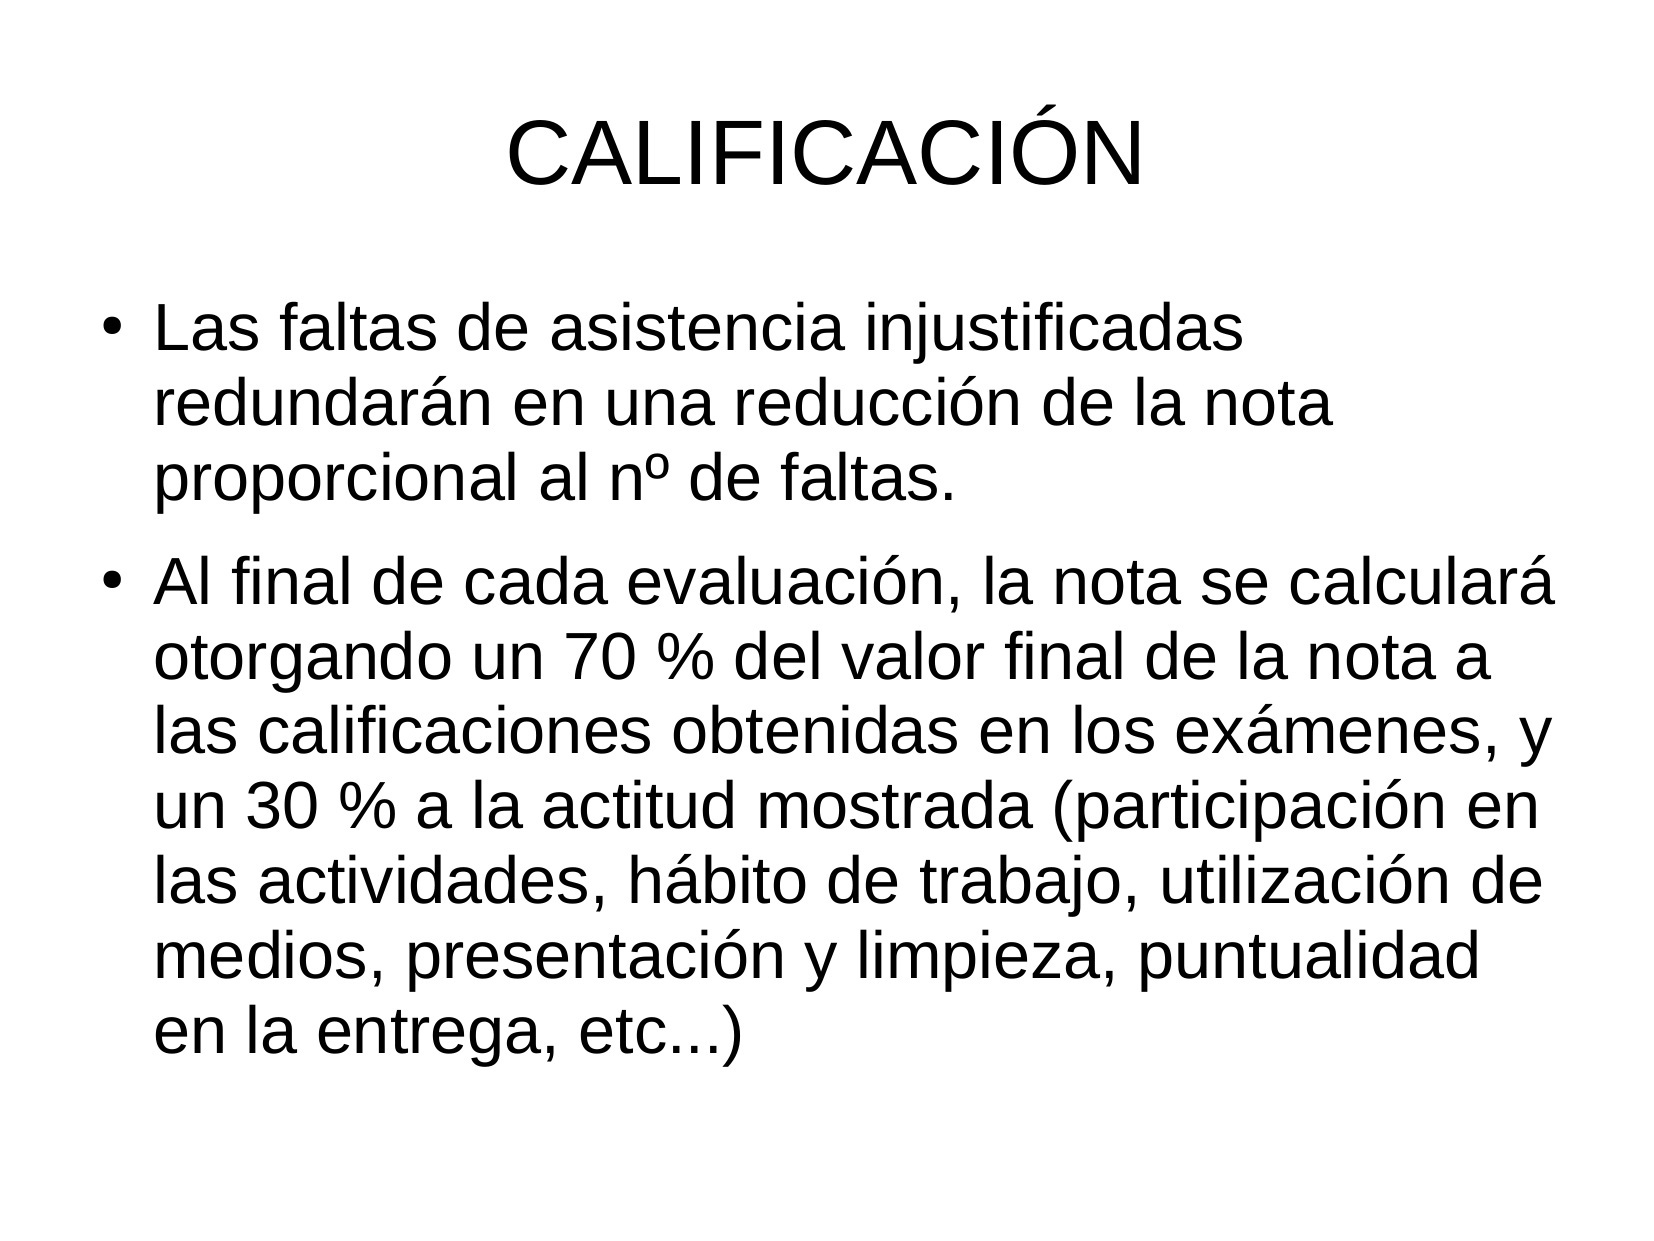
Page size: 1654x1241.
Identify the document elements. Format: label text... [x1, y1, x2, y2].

title CALIFICACIÓN [82, 56, 1571, 250]
list Las faltas de asistencia injustificadas redundarán en una reducción de la nota proporcional al nº de faltas. Al final de cada evaluación, la nota se calculará otorgando un 70 % del valor final de la nota a las calificaciones obtenidas en los exámenes, y un 30 % a la actitud mostrada (participación en las actividades, hábito de trabajo, utilización de medios, presentación y limpieza, puntualidad en la entrega, etc...) [82, 290, 1571, 1109]
